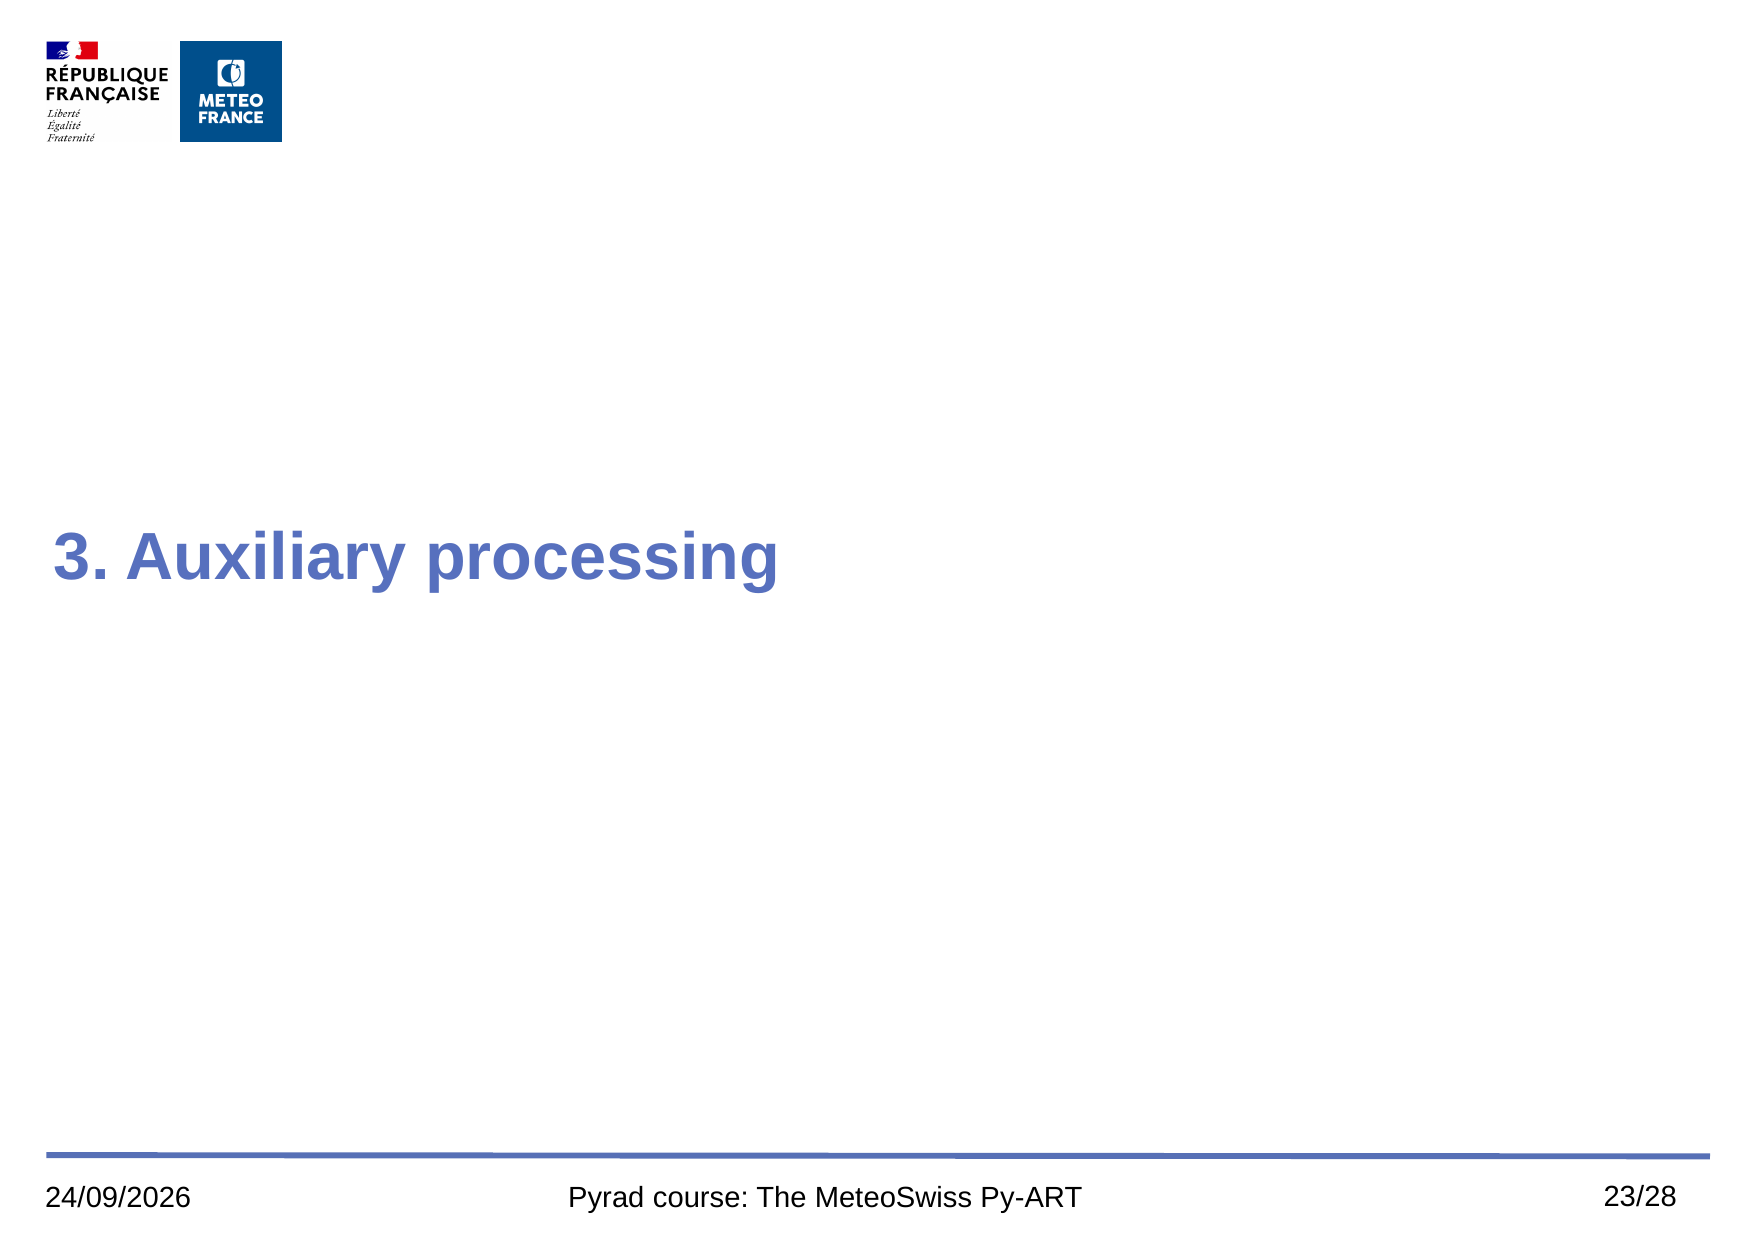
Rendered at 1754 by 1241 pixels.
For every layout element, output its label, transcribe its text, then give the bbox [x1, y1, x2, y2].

picture [180, 41, 282, 142]
subtitle 3. Auxiliary processing [53, 321, 1440, 791]
picture [46, 41, 172, 142]
